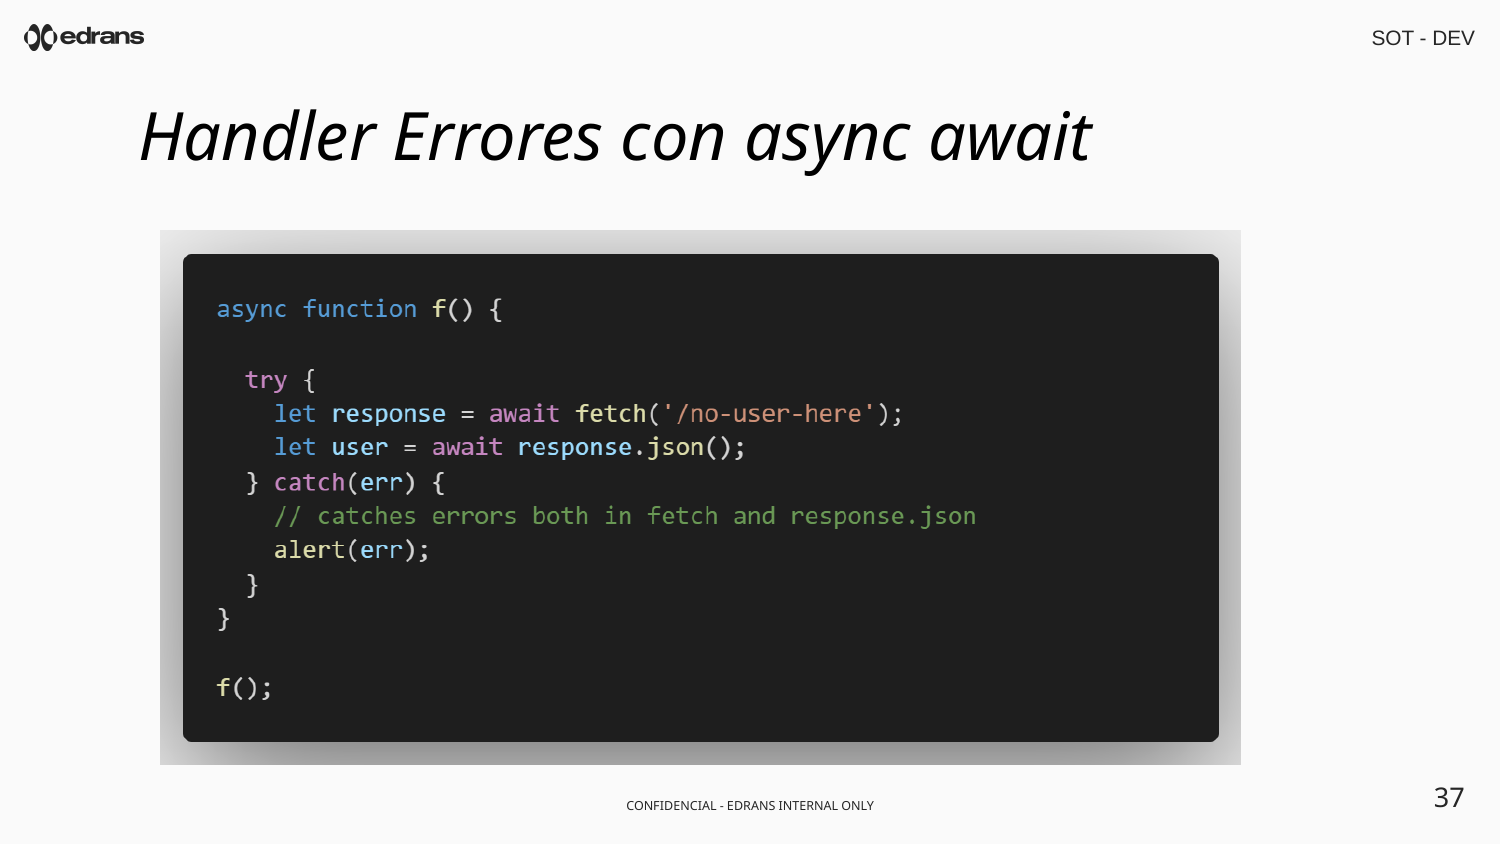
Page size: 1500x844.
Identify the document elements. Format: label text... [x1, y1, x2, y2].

text_box Handler Errores con async await [123, 52, 1309, 215]
picture [160, 230, 1241, 765]
text_box SOT - DEV [1266, 24, 1475, 51]
picture [24, 24, 144, 51]
text_box CONFIDENCIAL - EDRANS INTERNAL ONLY [613, 797, 887, 814]
slide_number <número> [1389, 764, 1480, 830]
